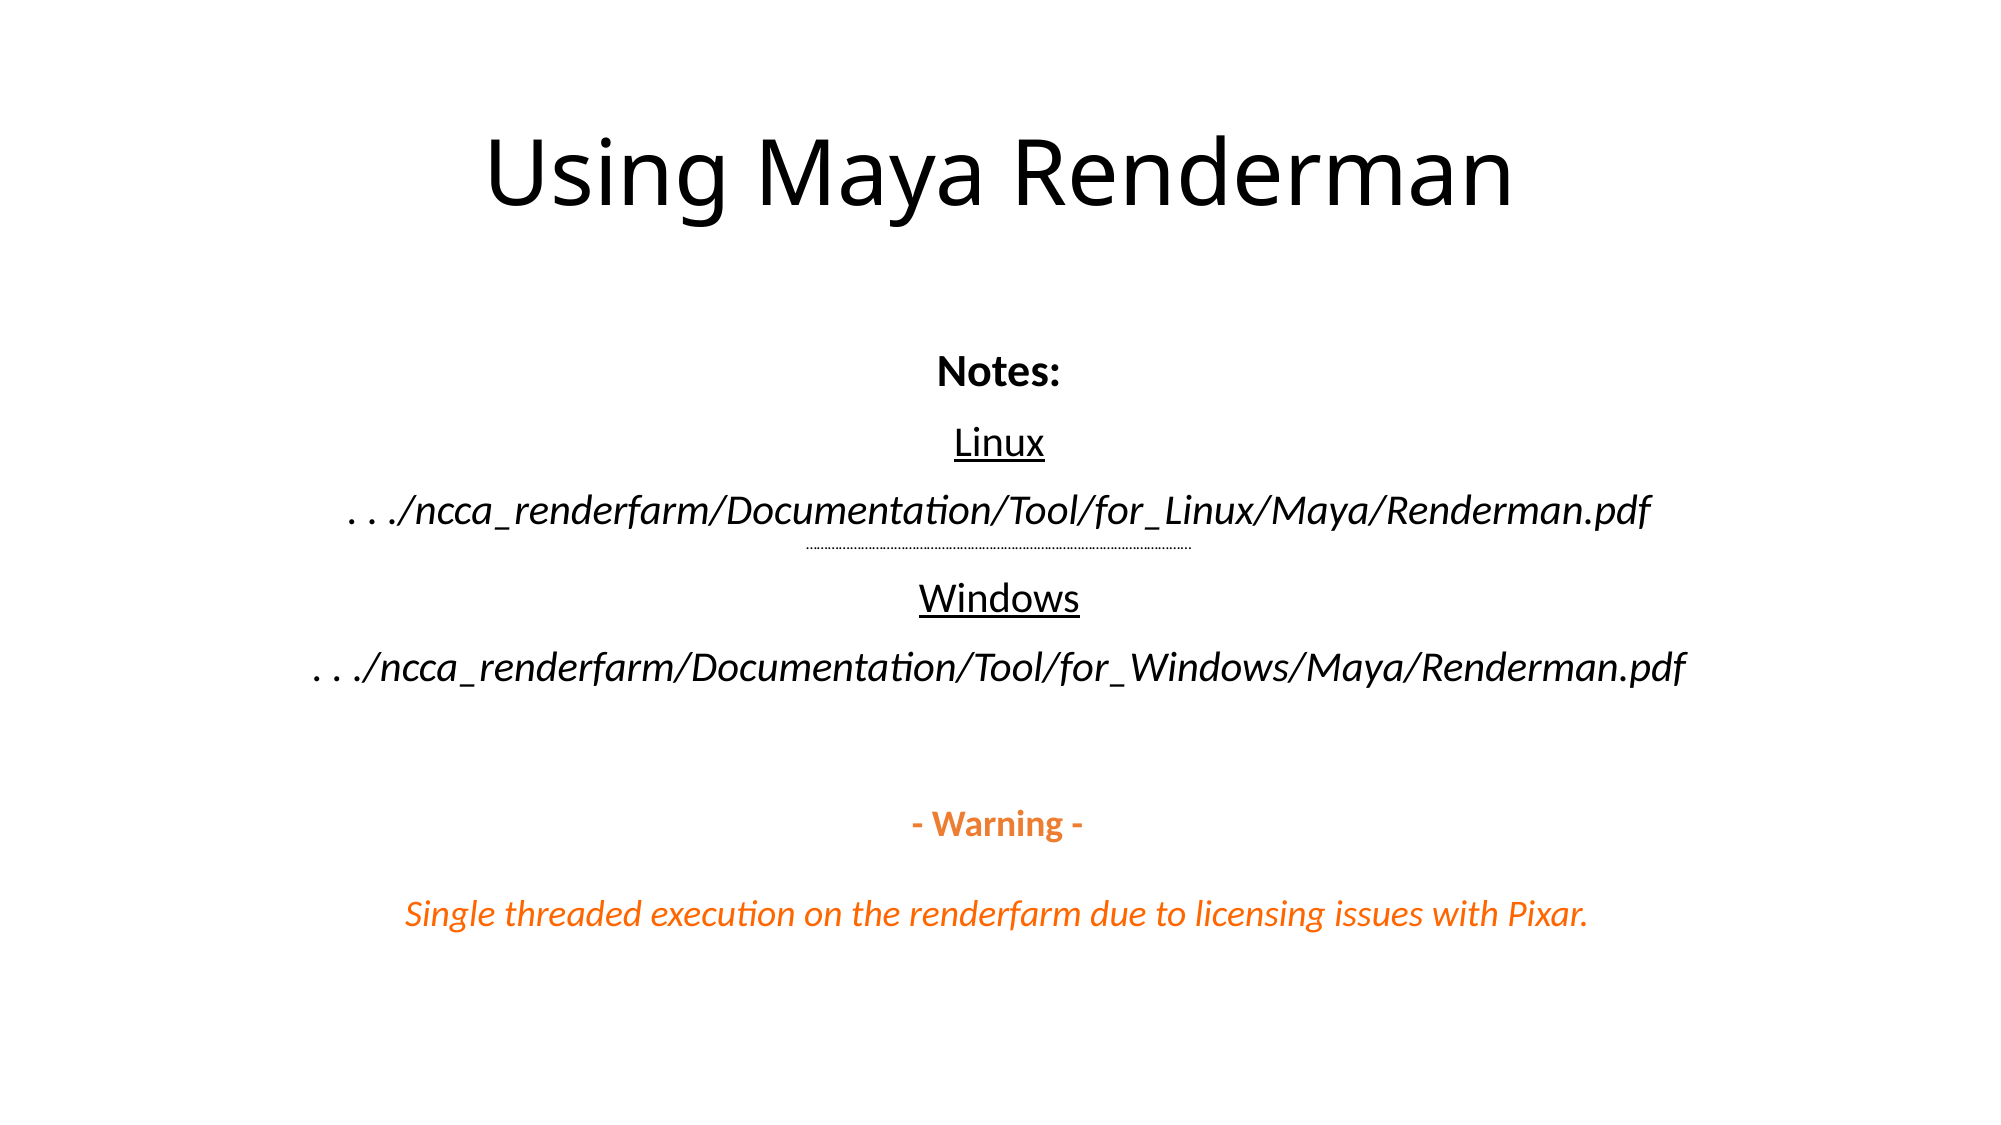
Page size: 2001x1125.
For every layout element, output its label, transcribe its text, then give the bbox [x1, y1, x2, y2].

text_box Notes: Linux . . ./ncca_renderfarm/Documentation/Tool/for_Linux/Maya/Renderman.pdf …………………………………………………………………………………………... Windows . . ./ncca_renderfarm/Documentation/Tool/for_Windows/Maya/Renderman.pdf [0, 330, 1999, 697]
text_box Using Maya Renderman [137, 59, 1863, 278]
text_box - Warning - Single threaded execution on the renderfarm due to licensing issues with Pixar. [307, 791, 1688, 987]
